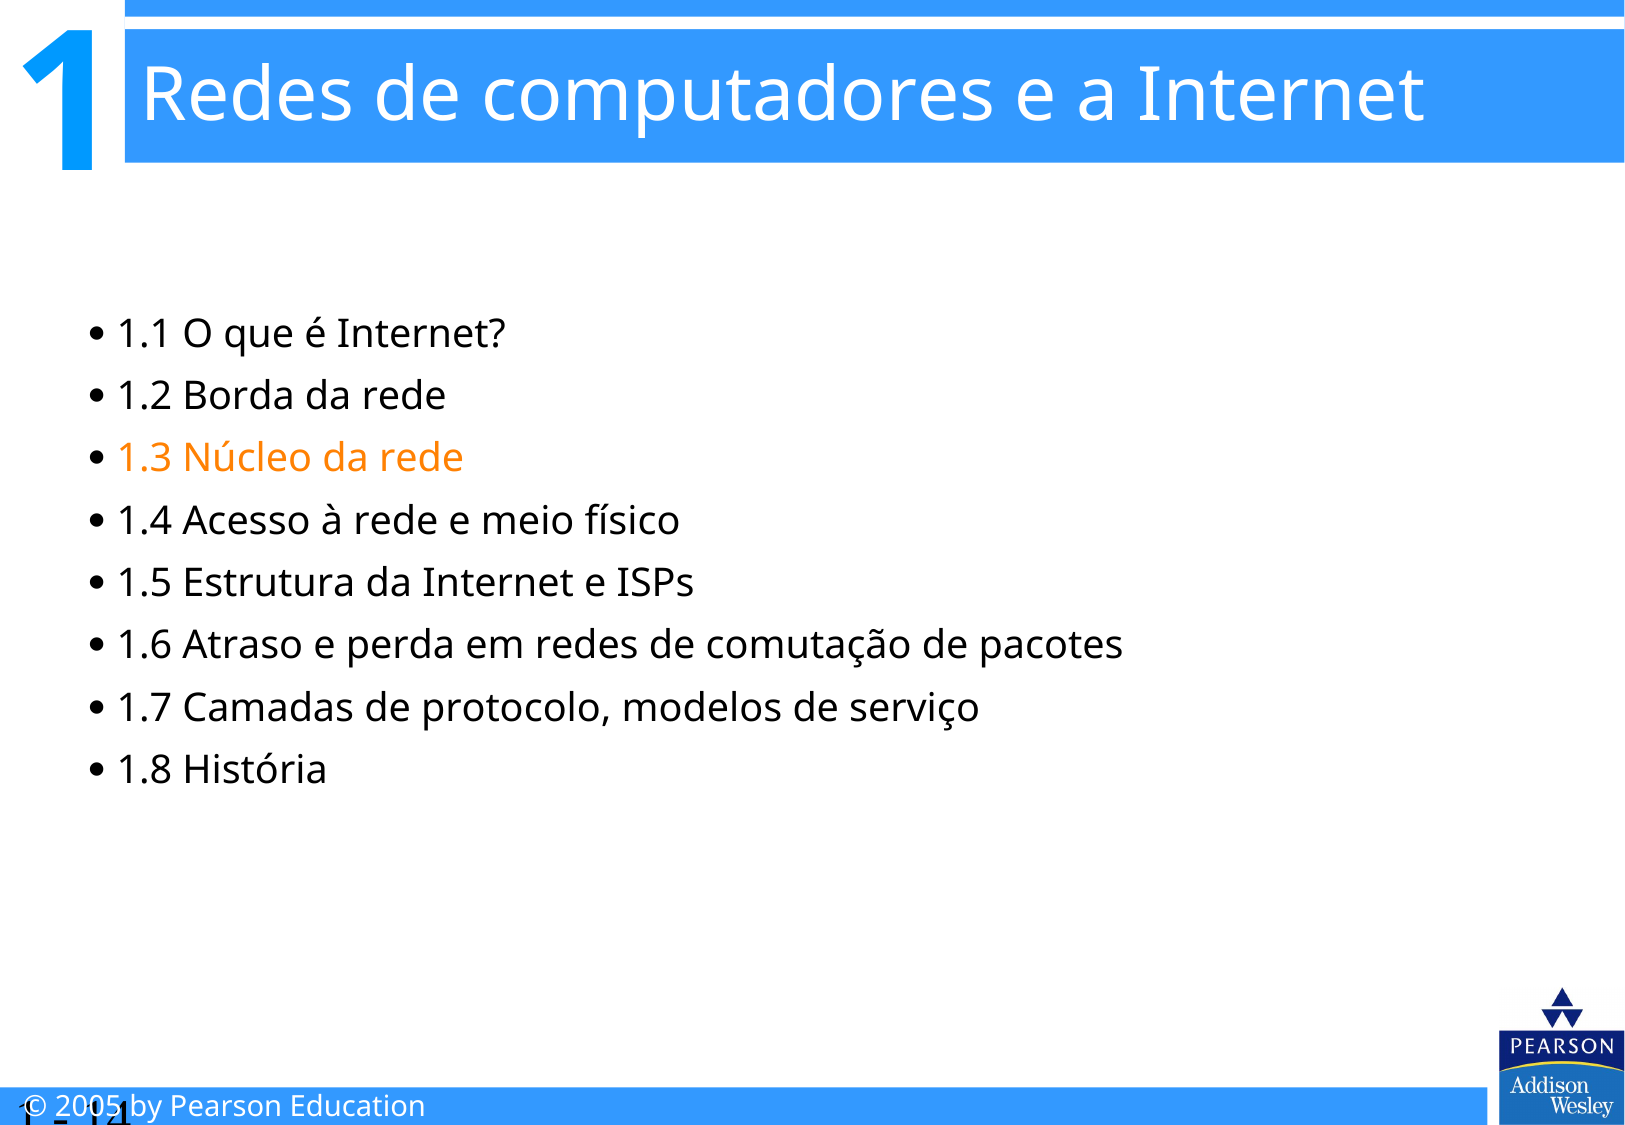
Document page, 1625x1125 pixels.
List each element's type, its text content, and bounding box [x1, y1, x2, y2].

picture [1499, 987, 1625, 1125]
text_box Redes de computadores e a Internet [125, 37, 1625, 138]
list  1.1 O que é Internet?  1.2 Borda da rede  1.3 Núcleo da rede  1.4 Acesso à rede e meio físico  1.5 Estrutura da Internet e ISPs  1.6 Atraso e perda em redes de comutação de pacotes  1.7 Camadas de protocolo, modelos de serviço  1.8 História [0, 299, 1459, 826]
